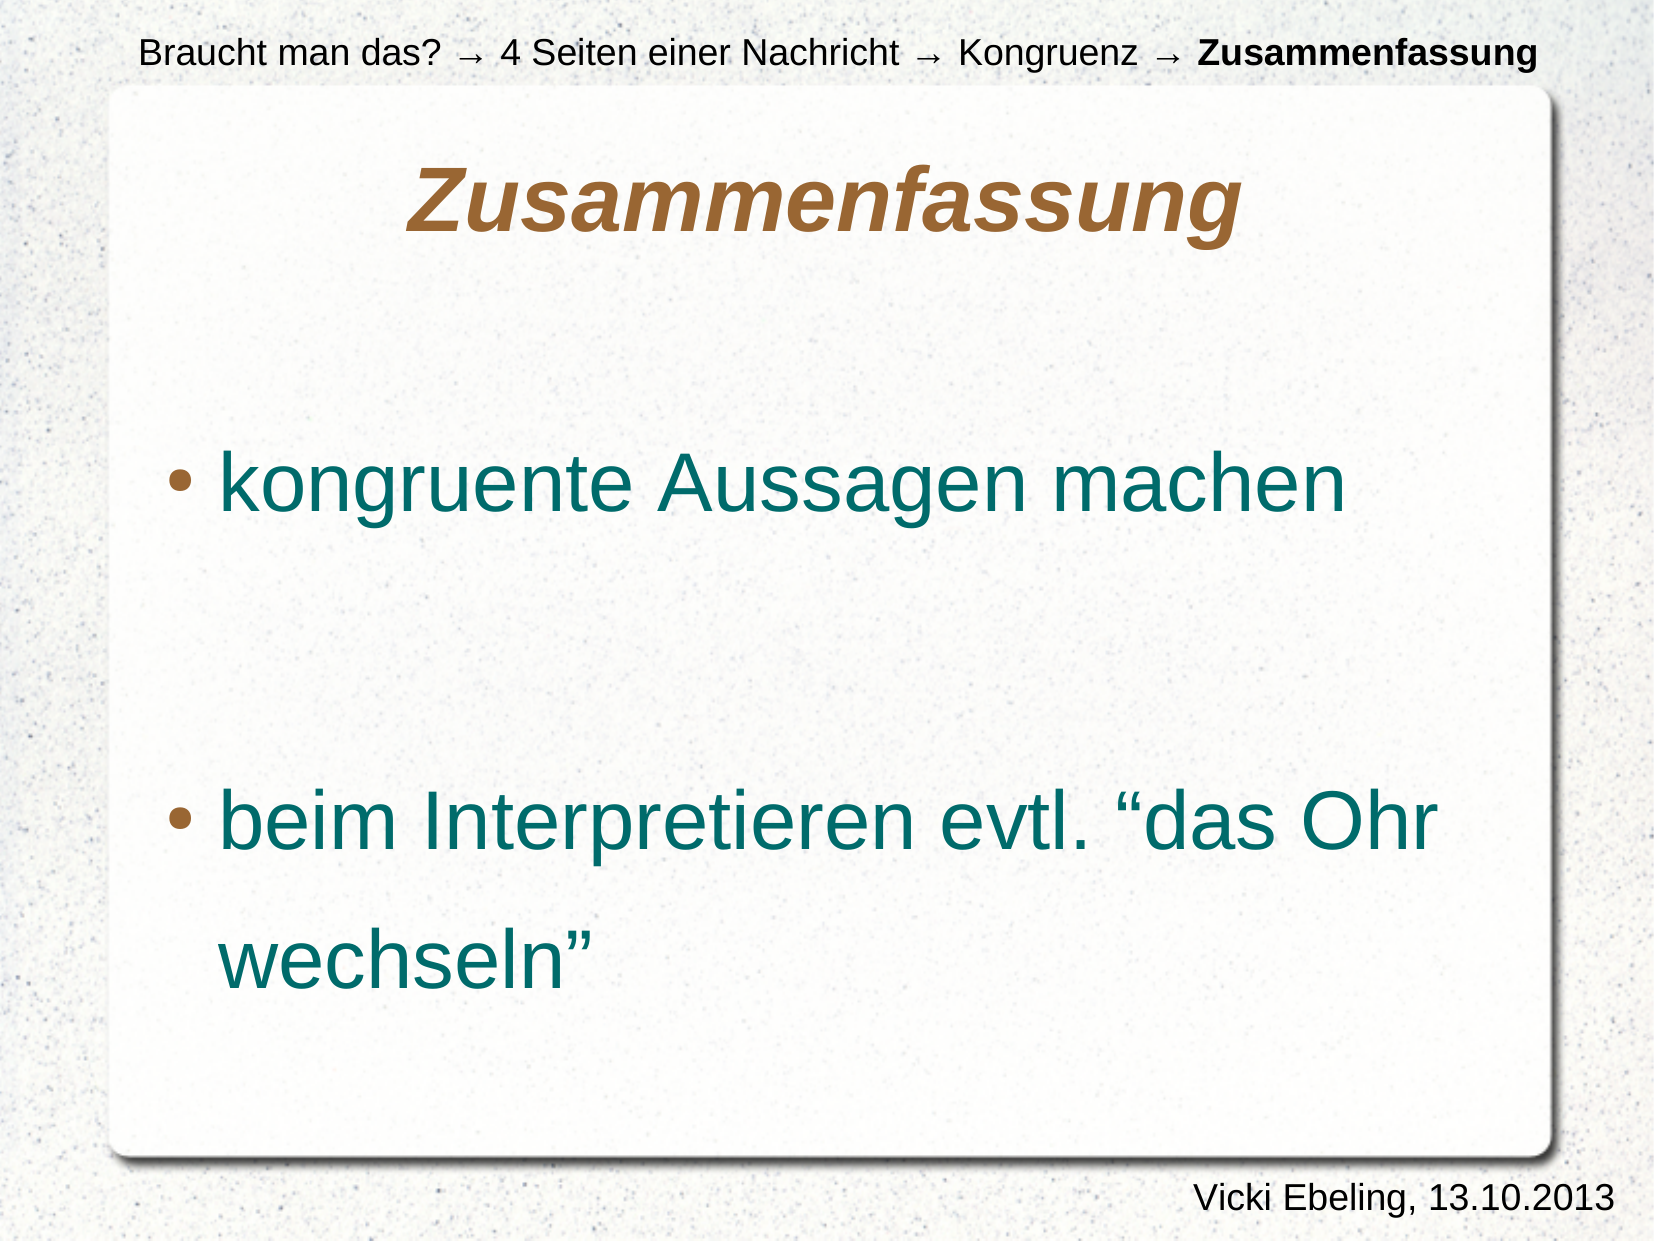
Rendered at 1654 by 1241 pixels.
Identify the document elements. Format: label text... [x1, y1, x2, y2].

title Zusammenfassung [118, 96, 1536, 304]
text_box Vicki Ebeling, 13.10.2013 [1178, 1169, 1630, 1227]
list kongruente Aussagen machen beim Interpretieren evtl. “das Ohr wechseln” [147, 389, 1506, 1130]
picture [0, 0, 1654, 1241]
text_box Braucht man das? → 4 Seiten einer Nachricht → Kongruenz → Zusammenfassung [123, 23, 1554, 81]
